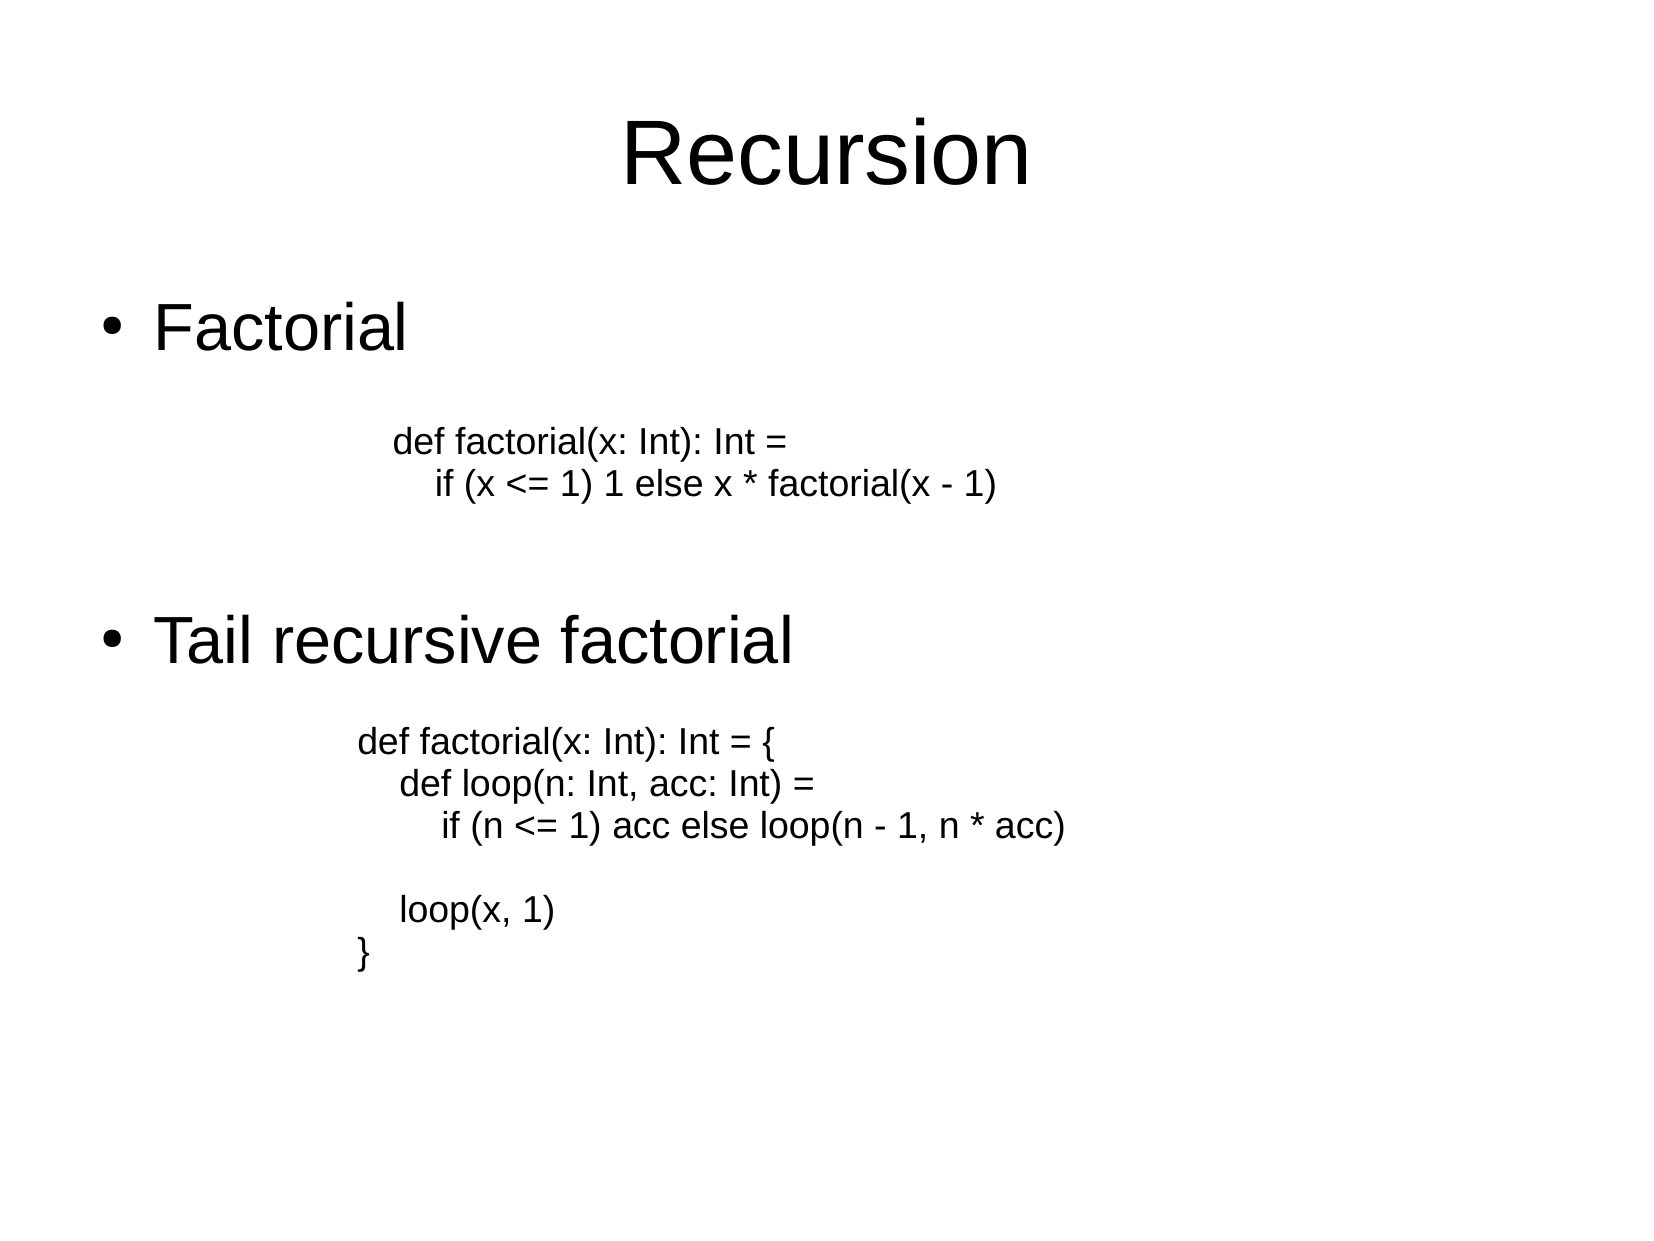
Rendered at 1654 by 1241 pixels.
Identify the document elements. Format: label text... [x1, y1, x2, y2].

list Factorial Tail recursive factorial [82, 290, 1538, 1010]
title Recursion [82, 49, 1571, 257]
text_box def factorial(x: Int): Int = { def loop(n: Int, acc: Int) = if (n <= 1) acc else loop(n - 1, n * acc) loop(x, 1) } [342, 713, 1082, 981]
text_box def factorial(x: Int): Int = if (x <= 1) 1 else x * factorial(x - 1) [377, 413, 1012, 513]
